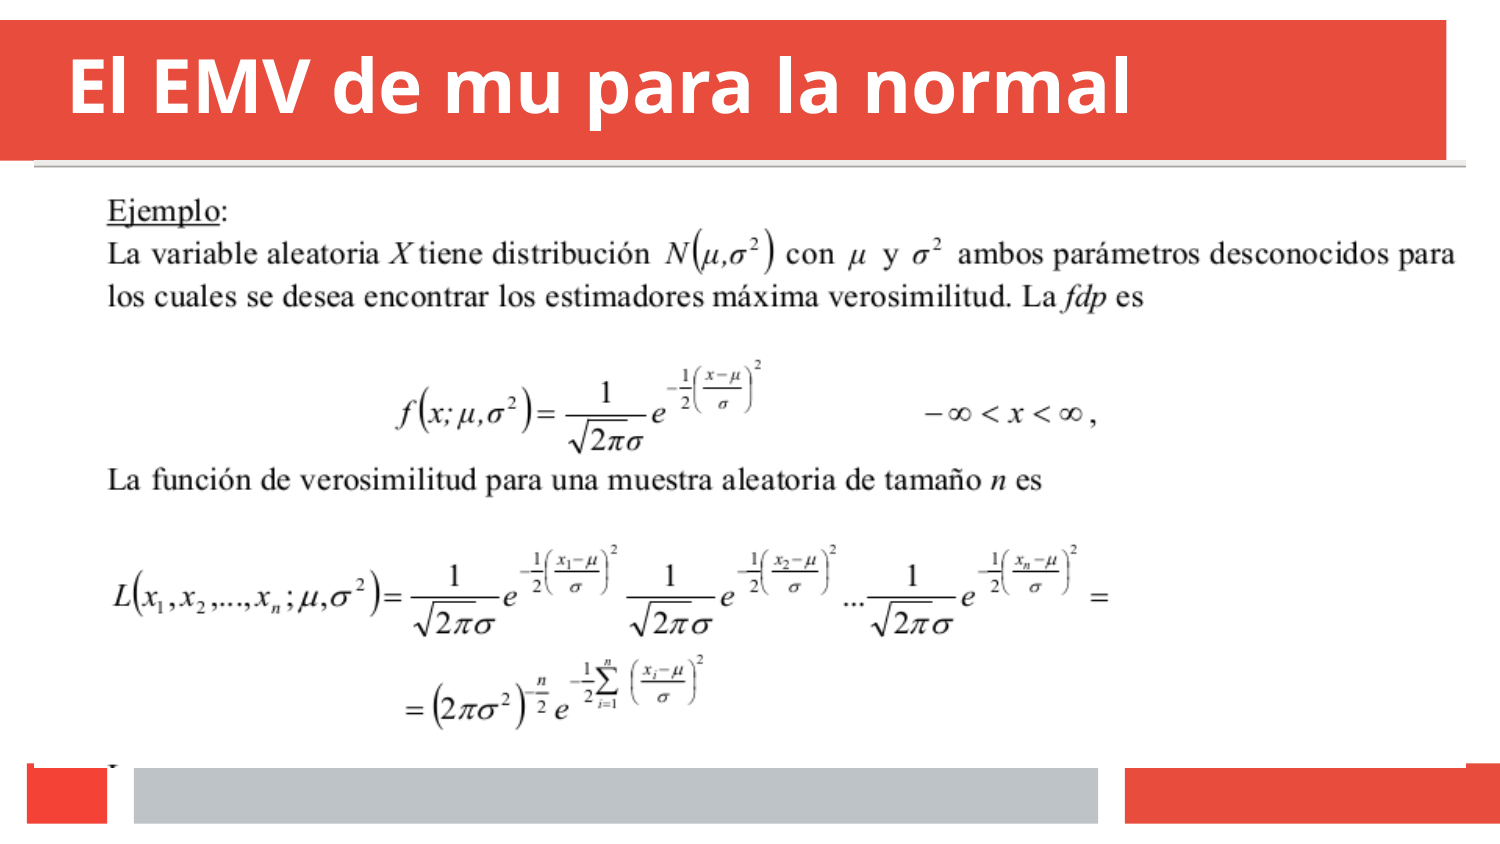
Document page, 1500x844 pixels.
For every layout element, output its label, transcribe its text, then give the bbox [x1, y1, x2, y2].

picture [34, 160, 1466, 768]
title El EMV de mu para la normal [53, 40, 1447, 141]
